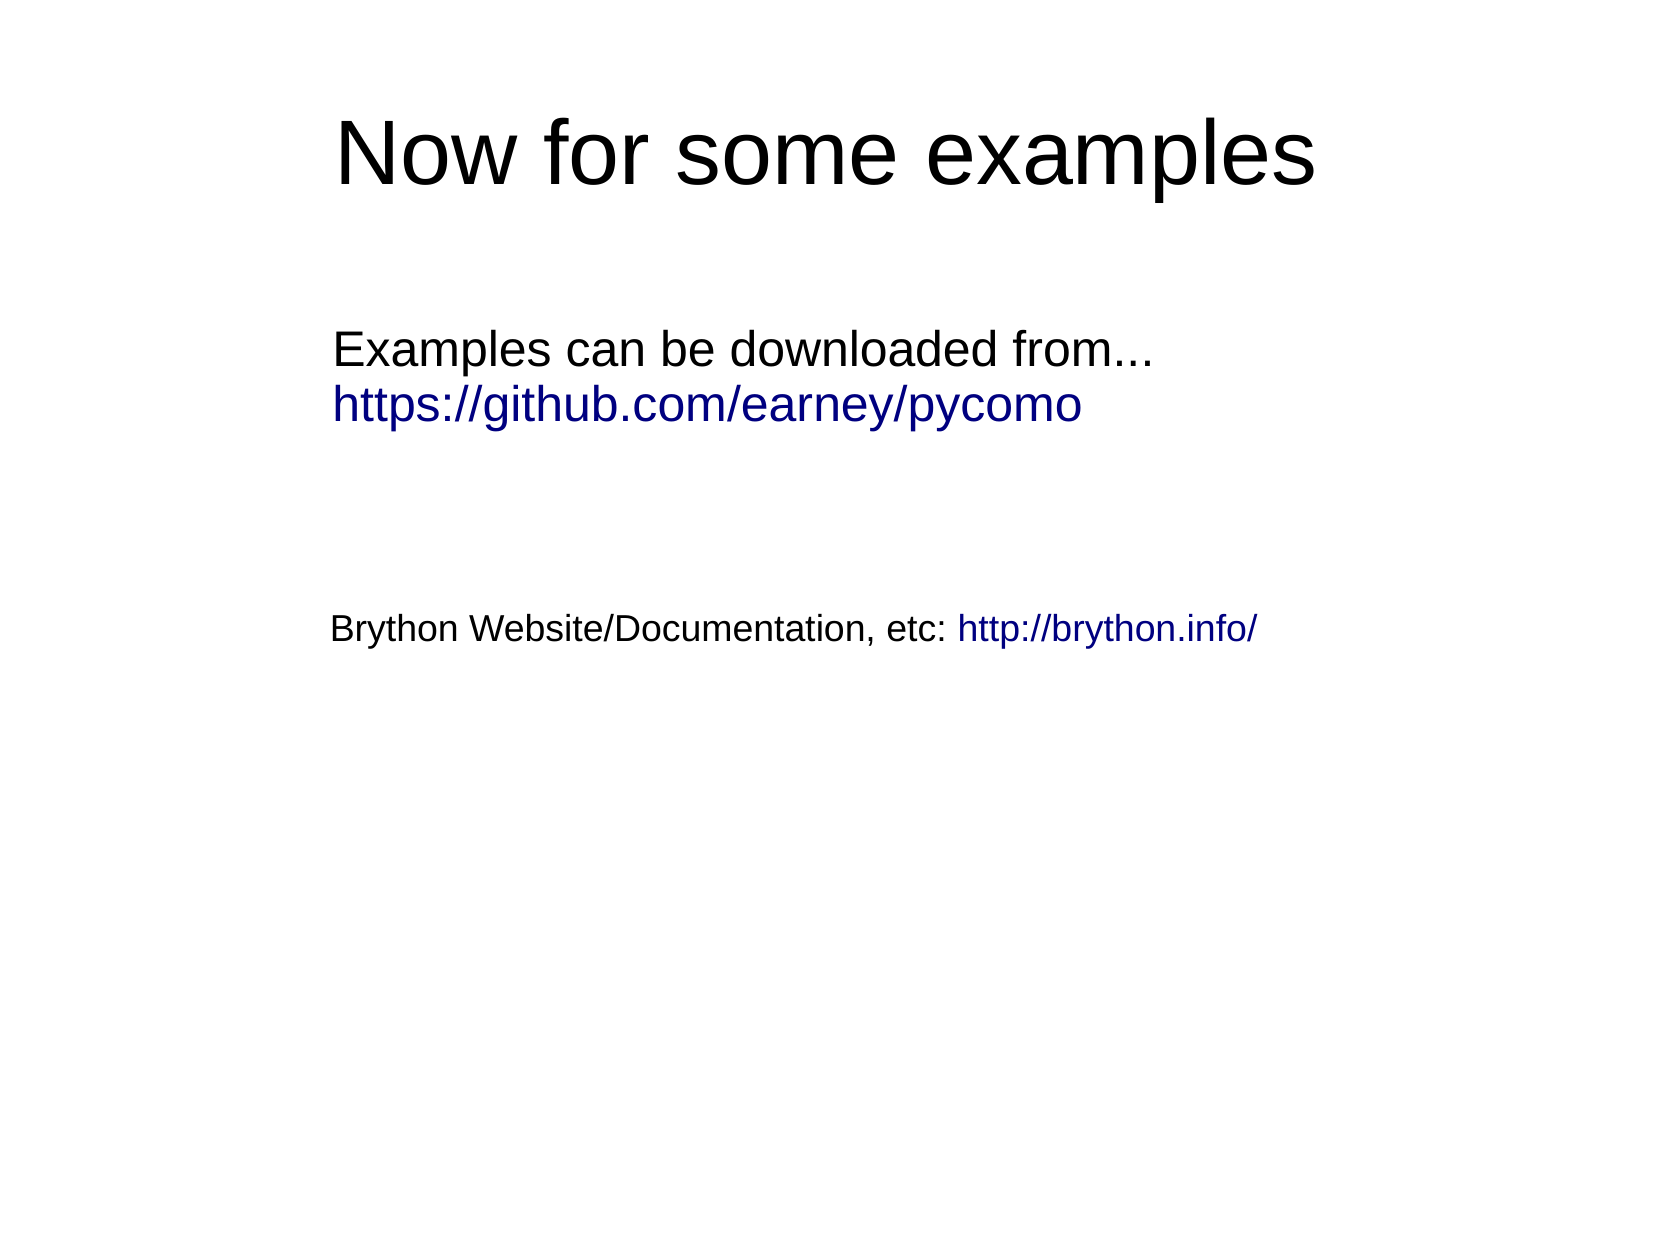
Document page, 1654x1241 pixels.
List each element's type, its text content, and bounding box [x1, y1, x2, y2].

text_box Examples can be downloaded from...https://github.com/earney/pycomo [317, 313, 1272, 496]
title Now for some examples [82, 49, 1571, 257]
text_box Brython Website/Documentation, etc: http://brython.info/ [315, 600, 1456, 699]
